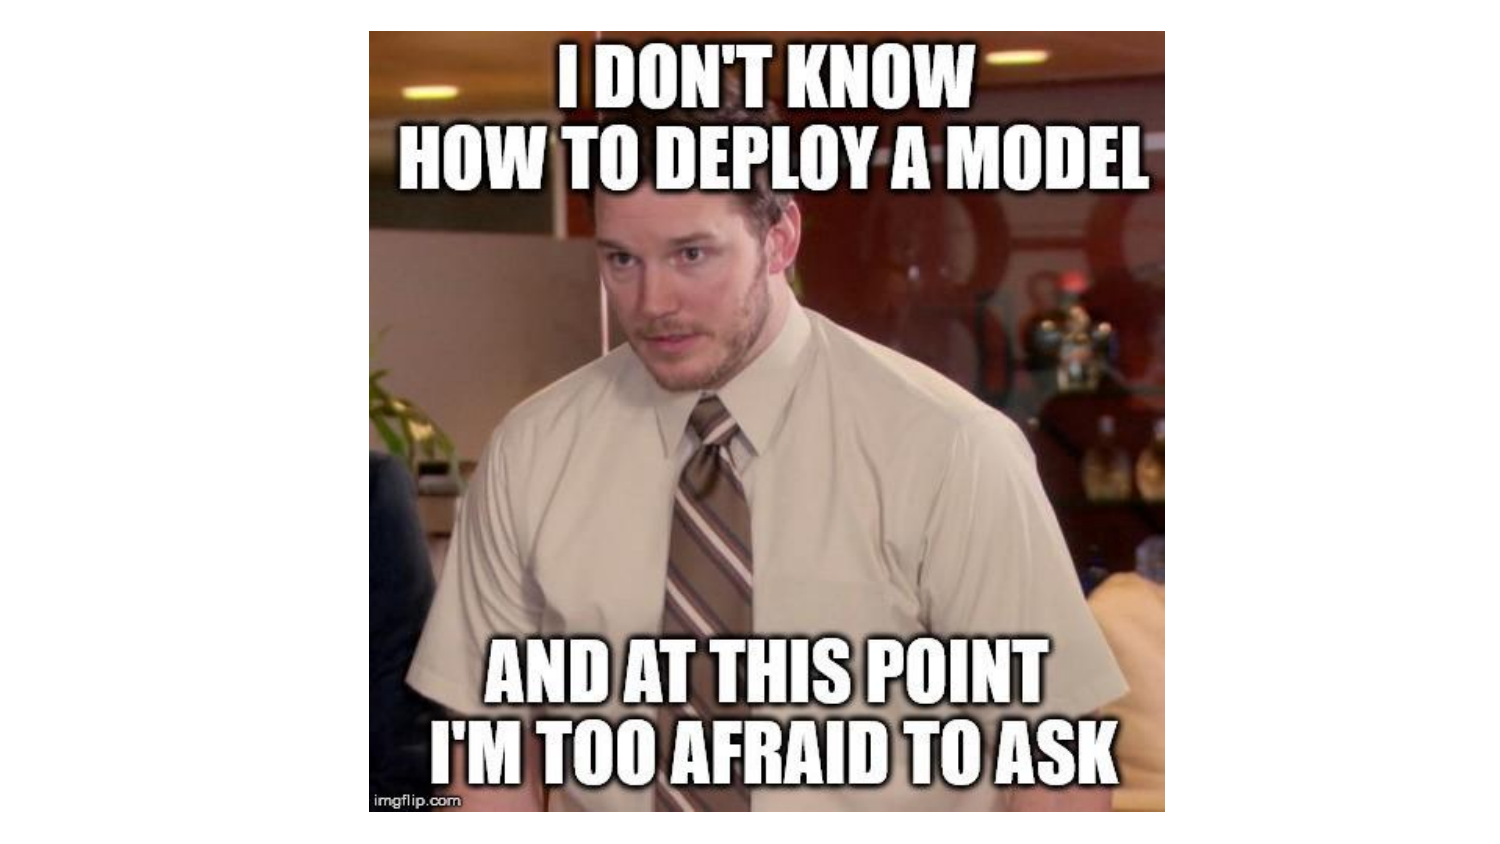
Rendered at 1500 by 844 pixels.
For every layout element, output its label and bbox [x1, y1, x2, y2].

picture [369, 31, 1165, 812]
